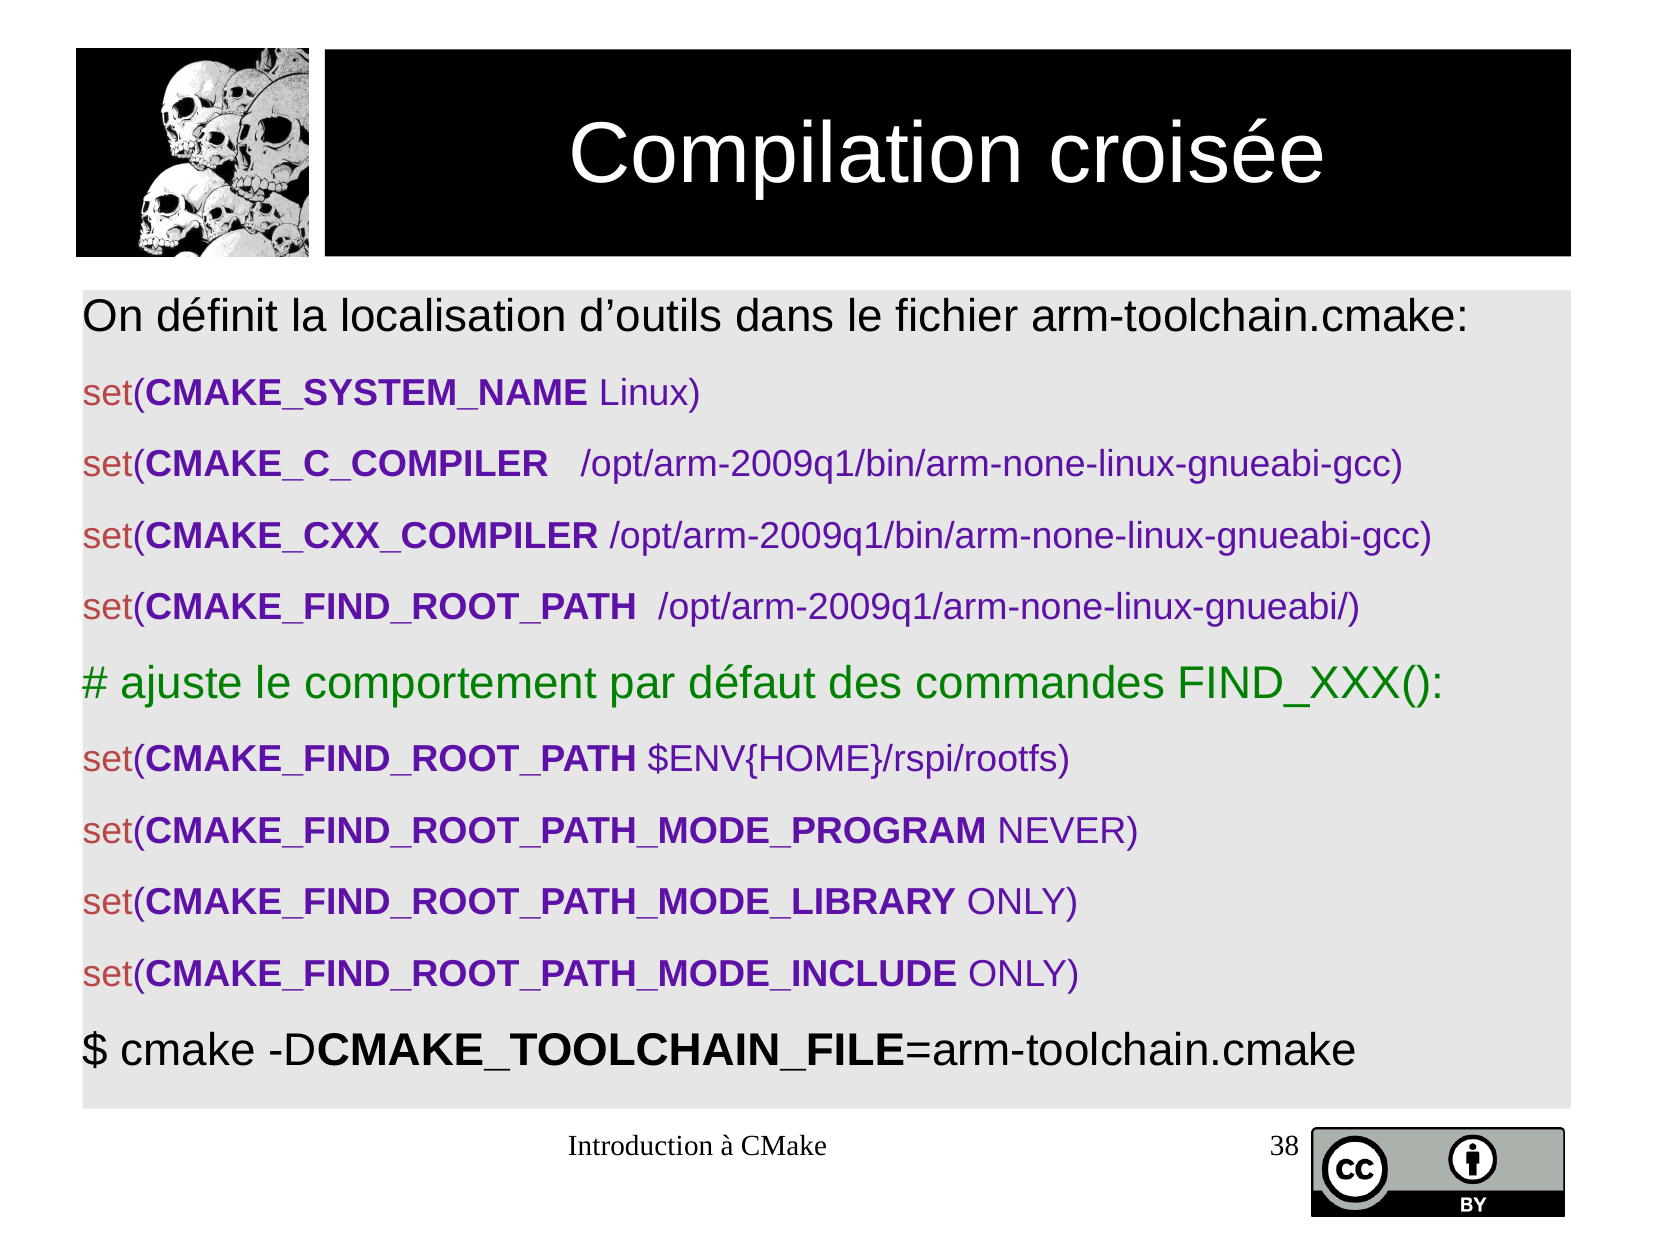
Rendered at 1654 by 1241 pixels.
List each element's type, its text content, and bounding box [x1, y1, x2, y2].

title Compilation croisée [324, 49, 1571, 257]
picture [76, 48, 309, 257]
picture [1311, 1127, 1565, 1217]
list On définit la localisation d’outils dans le fichier arm-toolchain.cmake: set(CMAKE_SYSTEM_NAME Linux) set(CMAKE_C_COMPILER /opt/arm-2009q1/bin/arm-none-linux-gnueabi-gcc) set(CMAKE_CXX_COMPILER /opt/arm-2009q1/bin/arm-none-linux-gnueabi-gcc) set(CMAKE_FIND_ROOT_PATH /opt/arm-2009q1/arm-none-linux-gnueabi/) # ajuste le comportement par défaut des commandes FIND_XXX(): set(CMAKE_FIND_ROOT_PATH $ENV{HOME}/rspi/rootfs) set(CMAKE_FIND_ROOT_PATH_MODE_PROGRAM NEVER) set(CMAKE_FIND_ROOT_PATH_MODE_LIBRARY ONLY) set(CMAKE_FIND_ROOT_PATH_MODE_INCLUDE ONLY) $ cmake -DCMAKE_TOOLCHAIN_FILE=arm-toolchain.cmake [82, 290, 1571, 1109]
